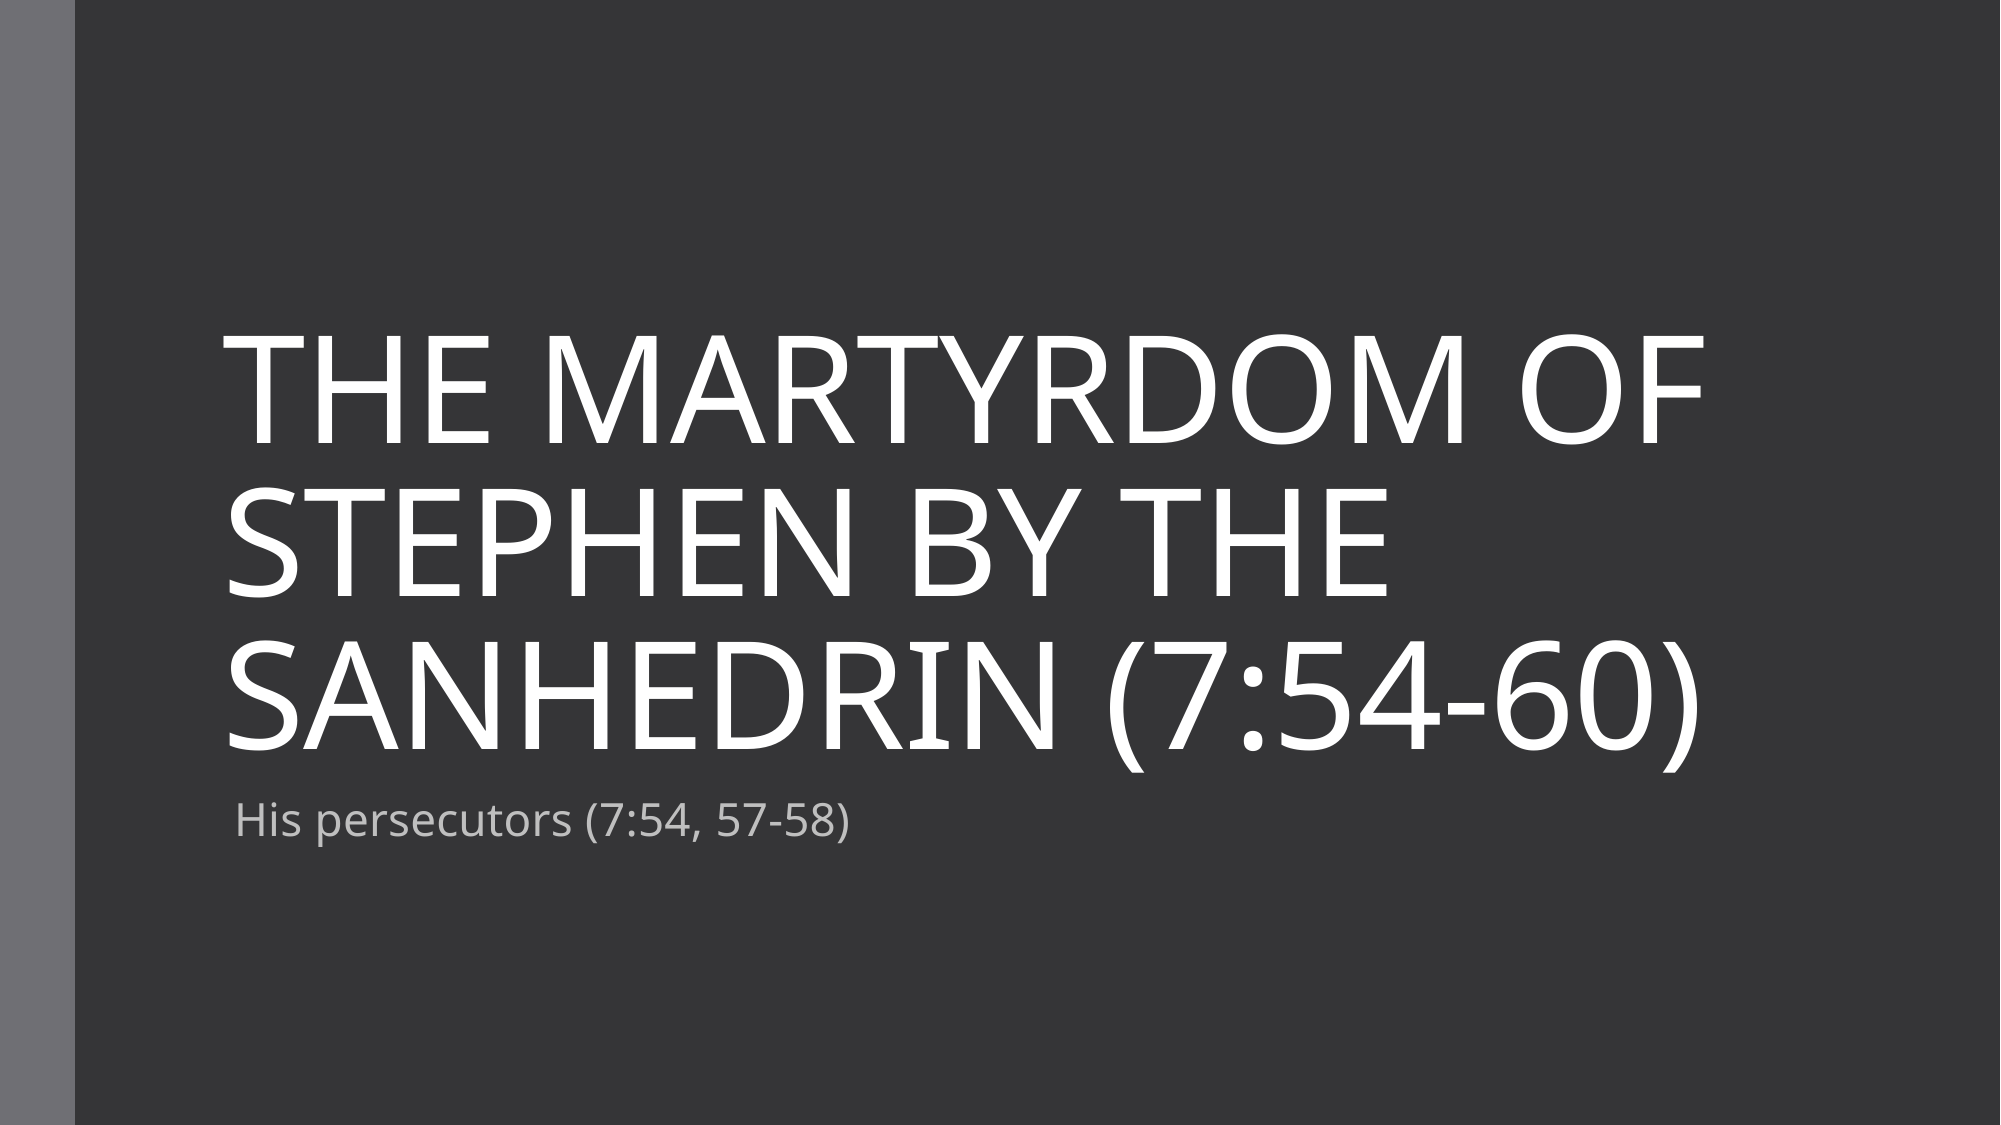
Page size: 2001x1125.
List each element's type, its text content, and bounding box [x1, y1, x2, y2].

subtitle His persecutors (7:54, 57-58) [206, 787, 1752, 1066]
title THE MARTYRDOM OF STEPHEN BY THE SANHEDRIN (7:54-60) [206, 124, 1752, 787]
